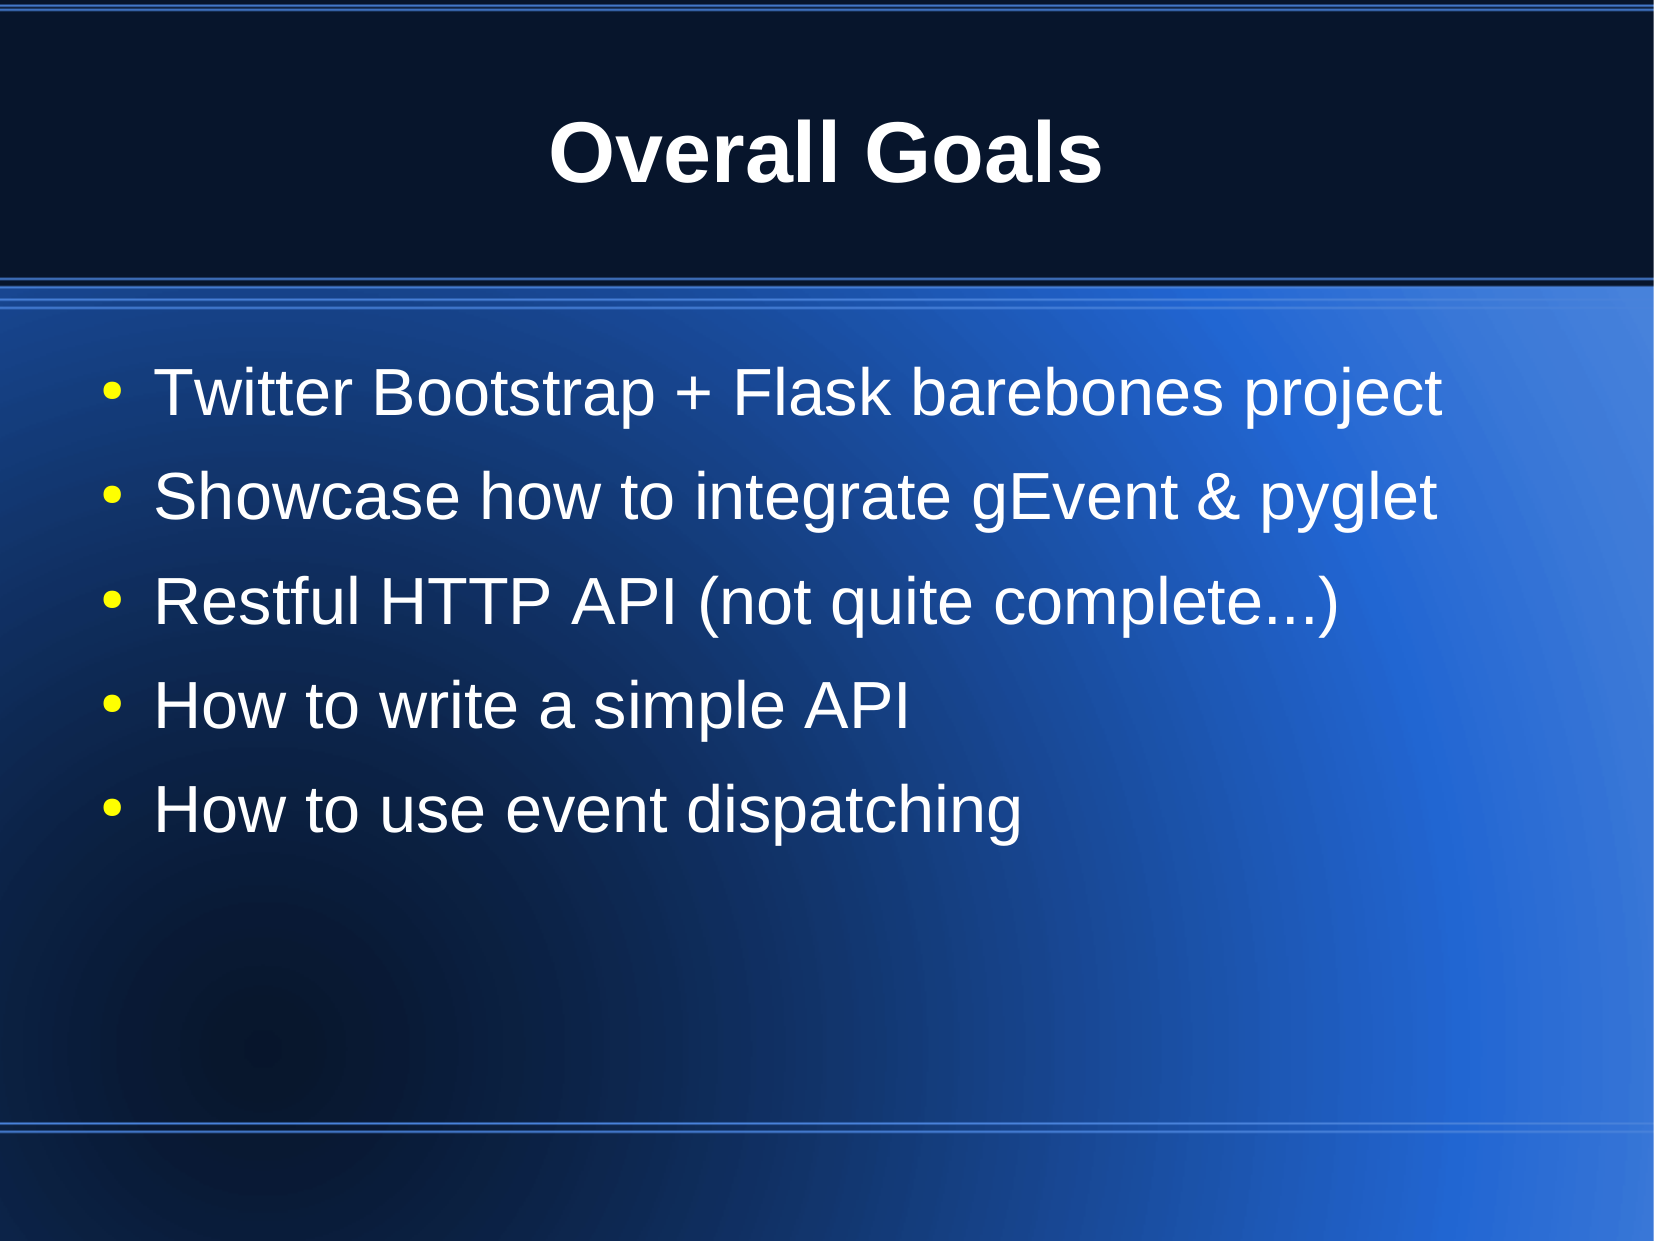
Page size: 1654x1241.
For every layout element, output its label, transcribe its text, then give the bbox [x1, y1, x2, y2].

title Overall Goals [82, 49, 1571, 257]
picture [0, 0, 1654, 1241]
list Twitter Bootstrap + Flask barebones project Showcase how to integrate gEvent & pyglet Restful HTTP API (not quite complete...) How to write a simple API How to use event dispatching [82, 355, 1571, 1075]
